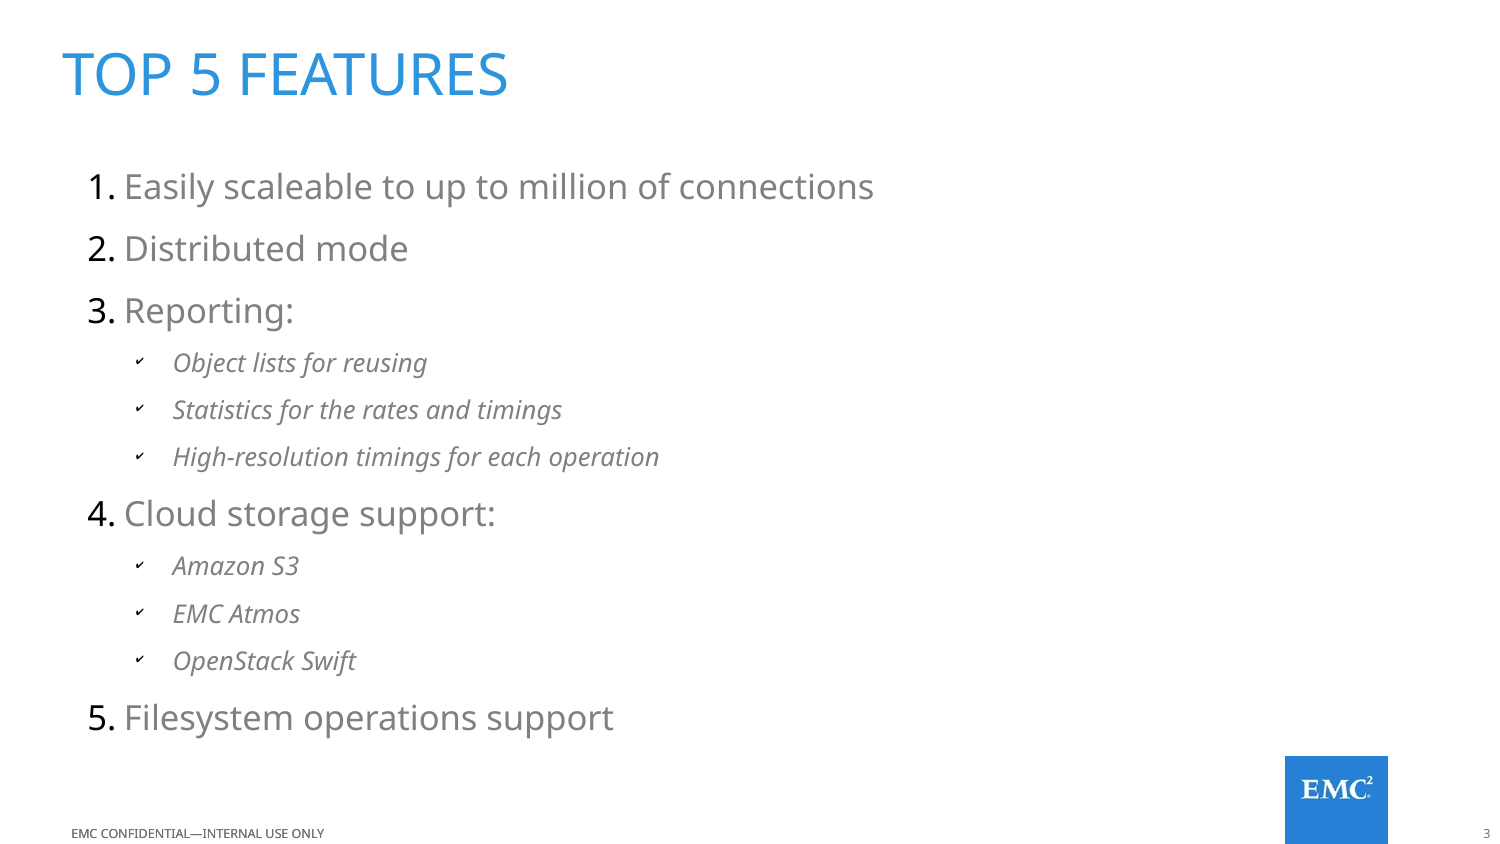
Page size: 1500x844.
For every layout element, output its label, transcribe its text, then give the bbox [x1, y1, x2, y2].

picture [1285, 756, 1388, 844]
title TOP 5 features [62, 37, 1450, 108]
list Easily scaleable to up to million of connections Distributed mode Reporting: Object lists for reusing Statistics for the rates and timings High-resolution timings for each operation Cloud storage support: Amazon S3 EMC Atmos OpenStack Swift Filesystem operations support [75, 165, 1425, 745]
